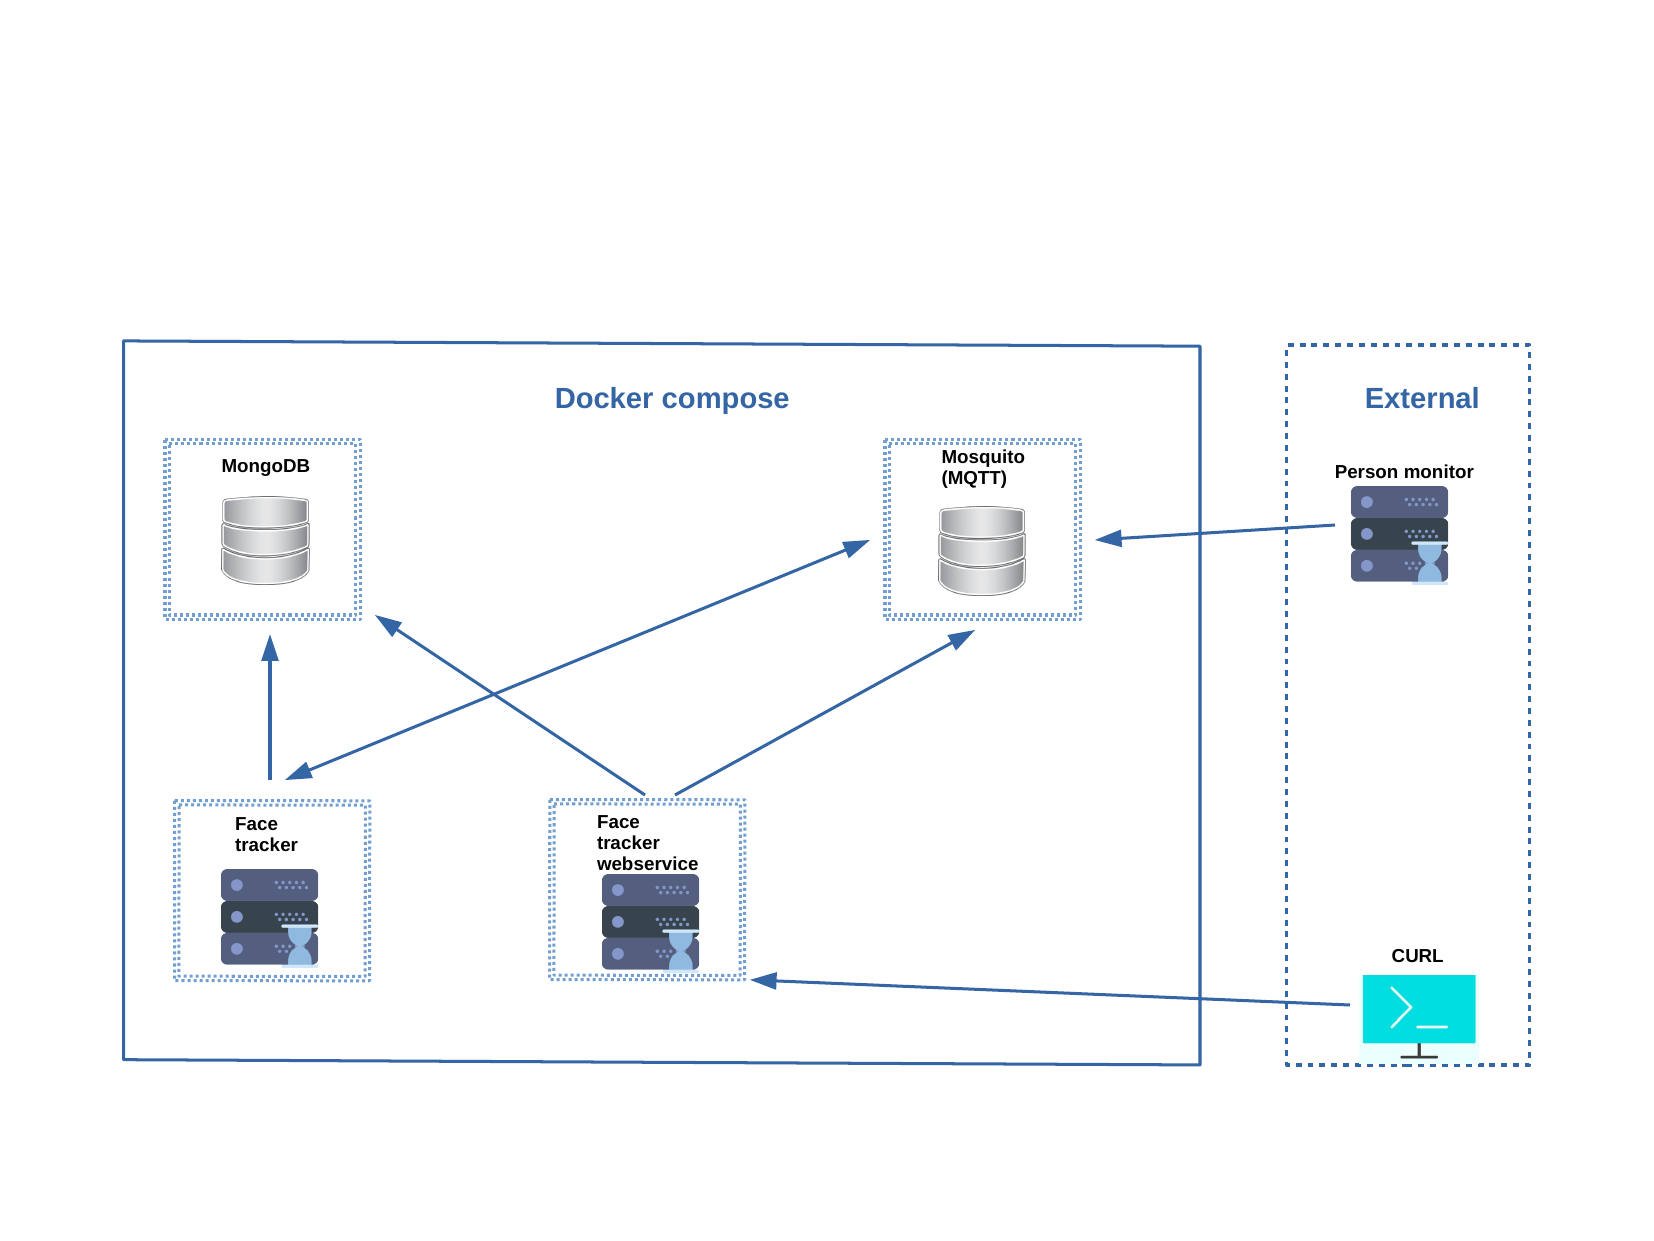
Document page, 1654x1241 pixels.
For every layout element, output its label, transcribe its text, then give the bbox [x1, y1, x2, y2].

picture [221, 506, 310, 585]
text_box [138, 686, 745, 1047]
text_box [486, 686, 507, 692]
text_box [499, 686, 619, 775]
picture [938, 506, 1026, 596]
picture [1350, 486, 1449, 586]
text_box CURL [1376, 938, 1520, 996]
subtitle [90, 210, 1579, 1126]
text_box Face tracker webservice [582, 804, 716, 882]
text_box [1286, 345, 1530, 1066]
text_box Docker compose [540, 375, 806, 446]
text_box Person monitor [1320, 454, 1501, 512]
text_box [885, 439, 1081, 620]
text_box Mosquito (MQTT) [926, 444, 1070, 497]
picture [601, 874, 700, 973]
text_box MongoDB [206, 448, 350, 506]
text_box External [1350, 375, 1496, 423]
text_box [165, 439, 361, 620]
